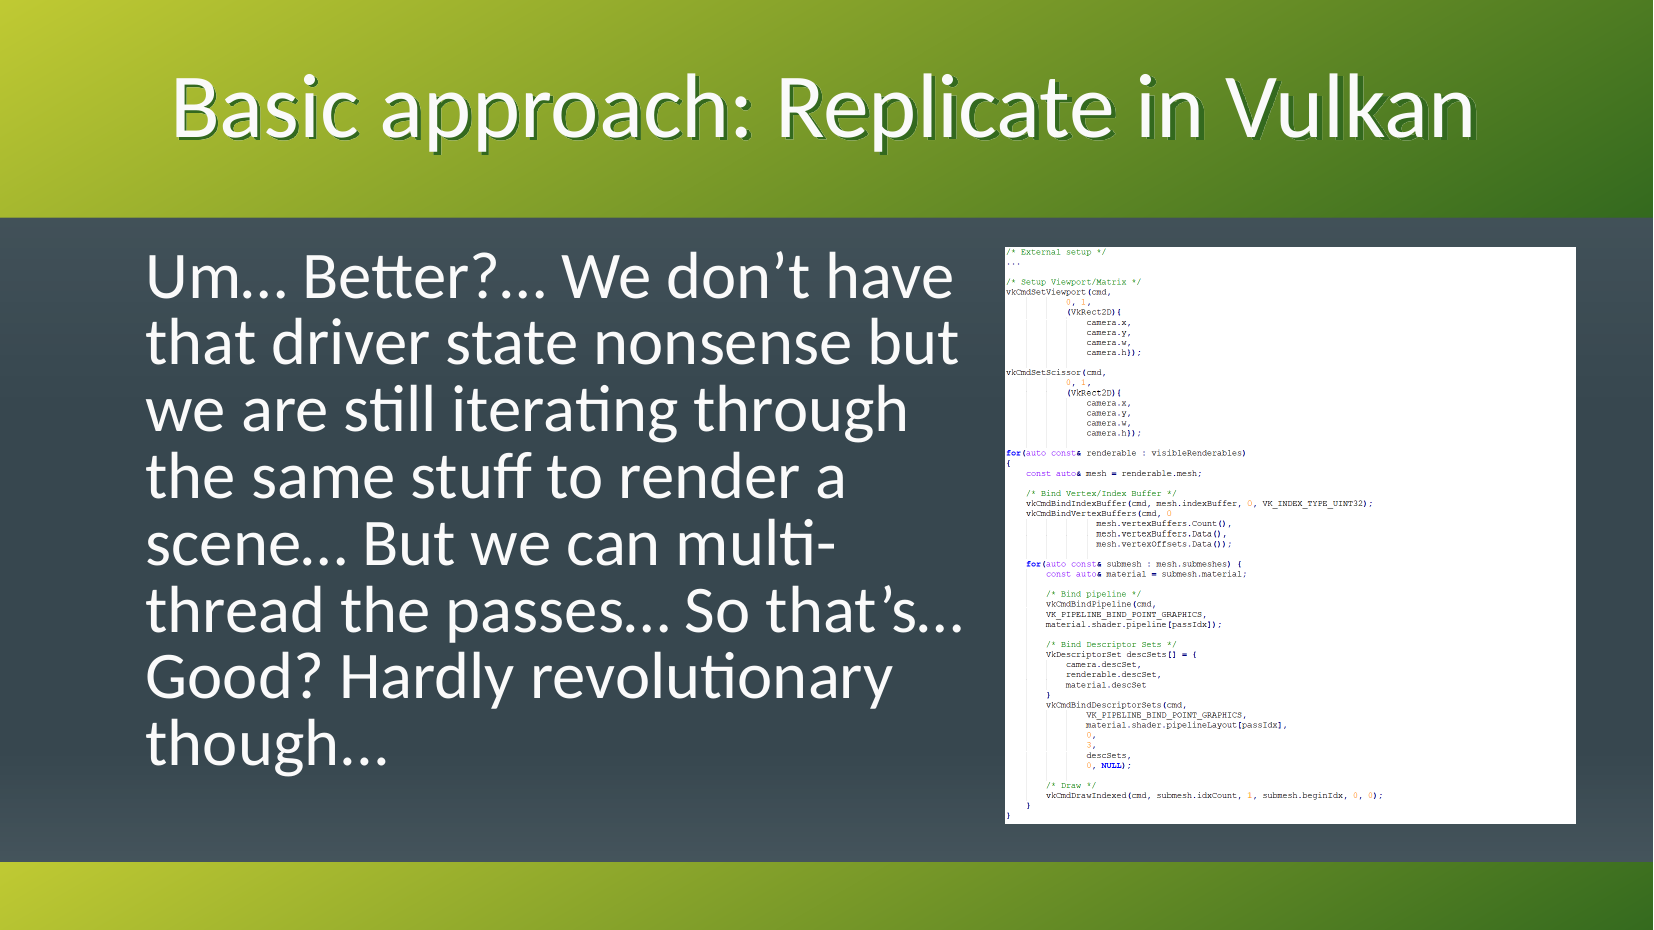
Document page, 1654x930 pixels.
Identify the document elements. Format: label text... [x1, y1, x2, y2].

list Um… Better?… We don’t have that driver state nonsense but we are still iterating through the same stuff to render a scene… But we can multi-thread the passes… So that’s… Good? Hardly revolutionary though... [74, 248, 977, 825]
picture [1005, 247, 1576, 824]
title Basic approach: Replicate in Vulkan [74, 37, 1575, 193]
